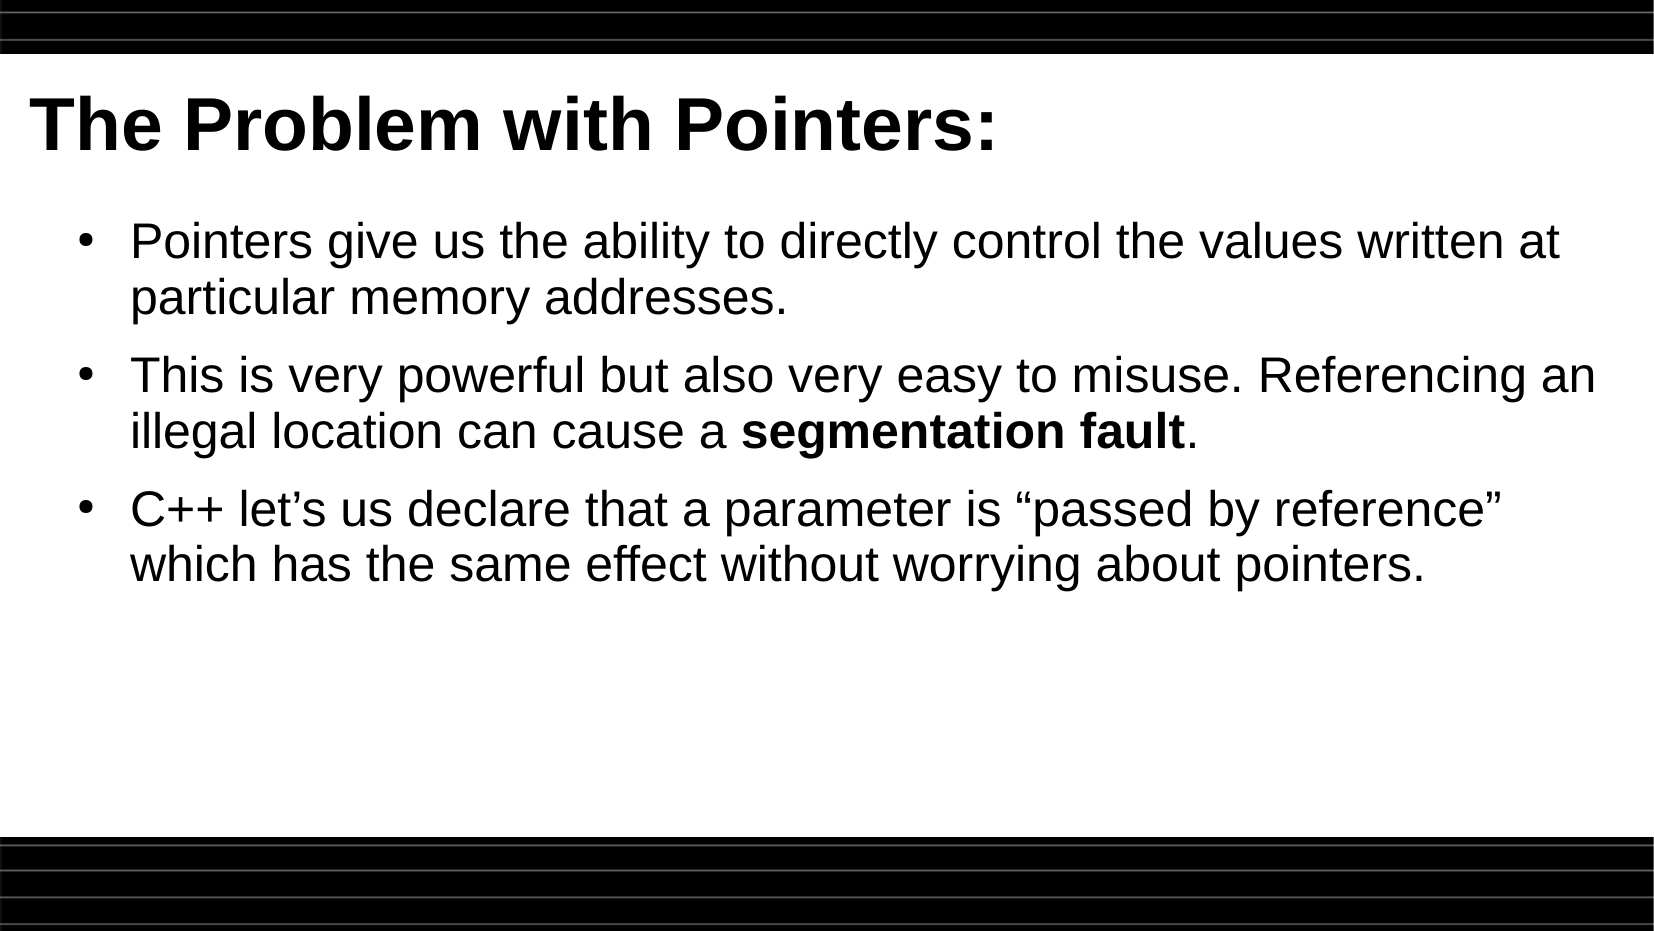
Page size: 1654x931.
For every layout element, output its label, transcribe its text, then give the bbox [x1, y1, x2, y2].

list Pointers give us the ability to directly control the values written at particular memory addresses. This is very powerful but also very easy to misuse. Referencing an illegal location can cause a segmentation fault. C++ let’s us declare that a parameter is “passed by reference” which has the same effect without worrying about pointers. [59, 213, 1636, 826]
text_box The Problem with Pointers: [15, 75, 1546, 174]
picture [0, 0, 1654, 54]
picture [0, 837, 1654, 931]
